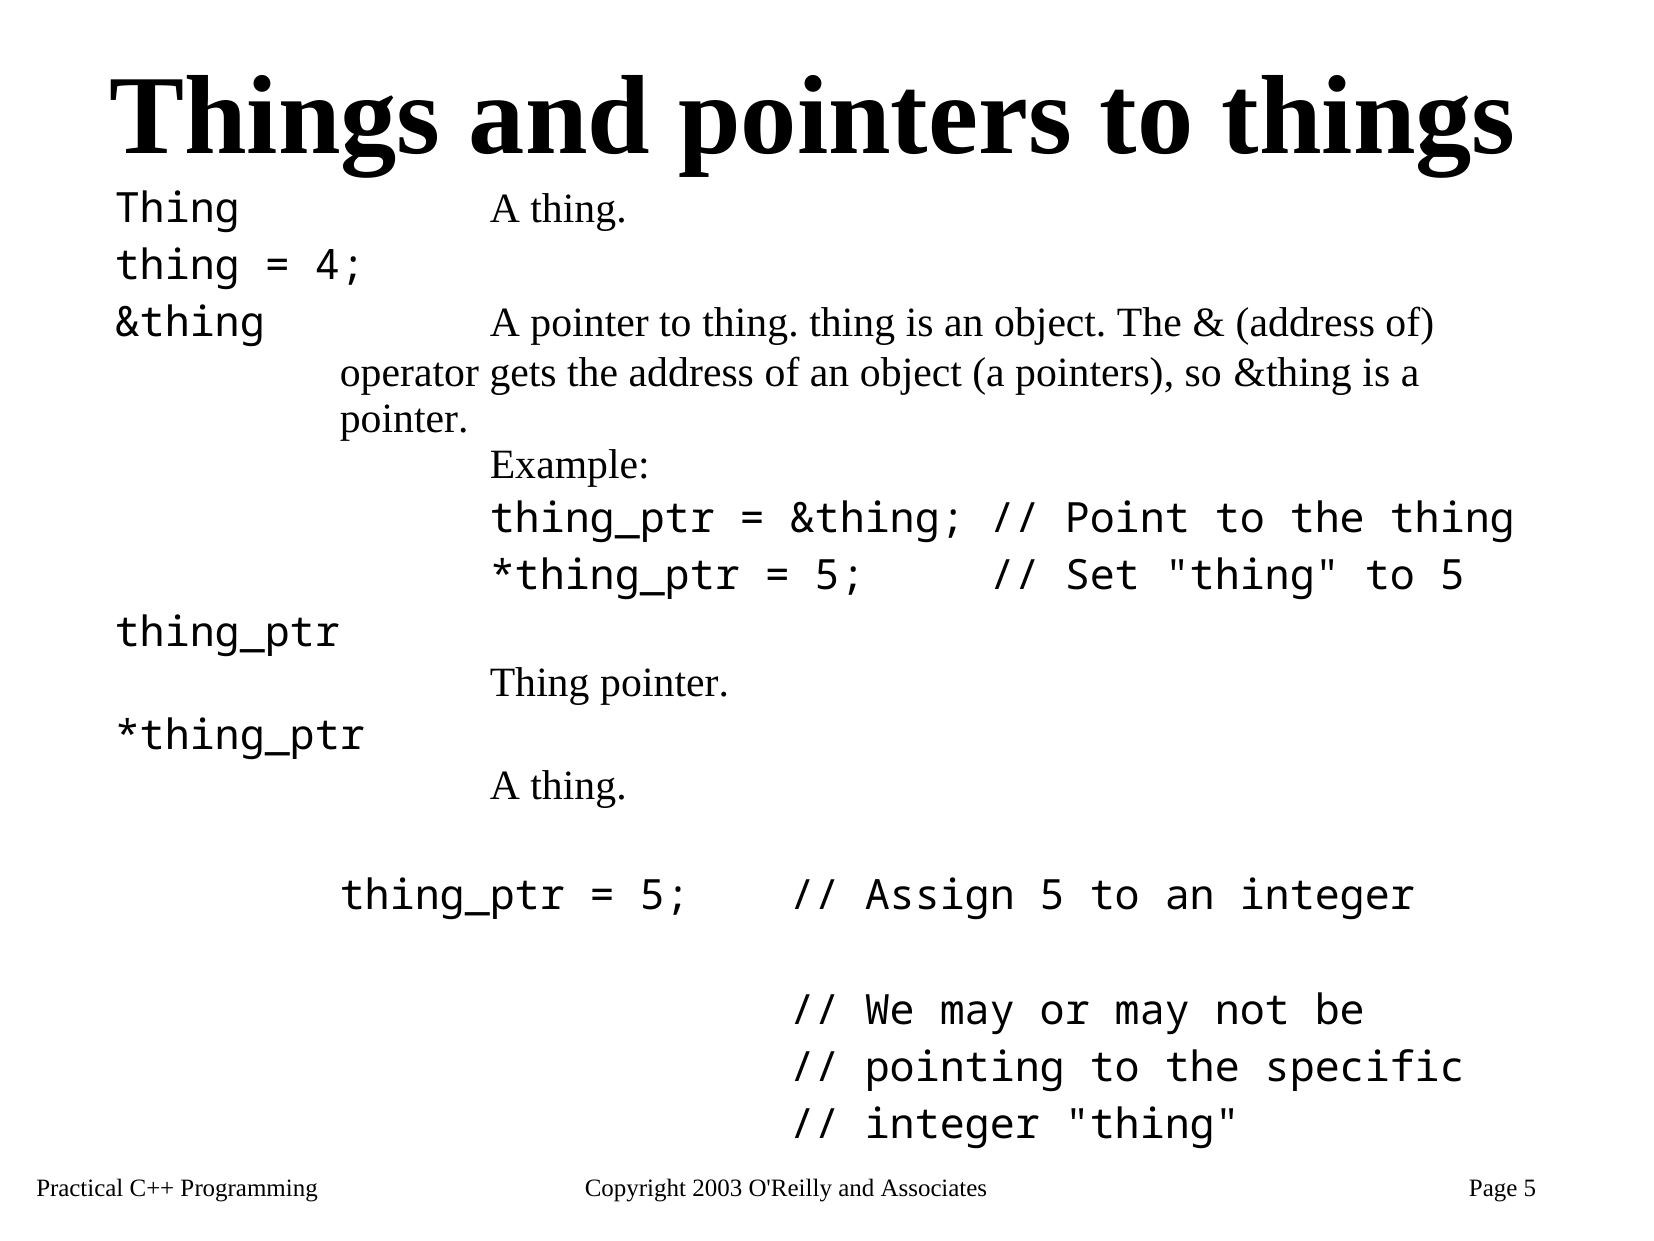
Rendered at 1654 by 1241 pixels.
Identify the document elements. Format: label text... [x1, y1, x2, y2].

subtitle Thing A thing. thing = 4; &thing A pointer to thing. thing is an object. The & (address of) operator gets the address of an object (a pointers), so &thing is a pointer. Example: thing_ptr = &thing; // Point to the thing *thing_ptr = 5; // Set "thing" to 5 thing_ptr Thing pointer. *thing_ptr A thing. thing_ptr = 5; // Assign 5 to an integer // We may or may not be // pointing to the specific // integer "thing" [114, 223, 1527, 1106]
title Things and pointers to things [106, 11, 1519, 219]
